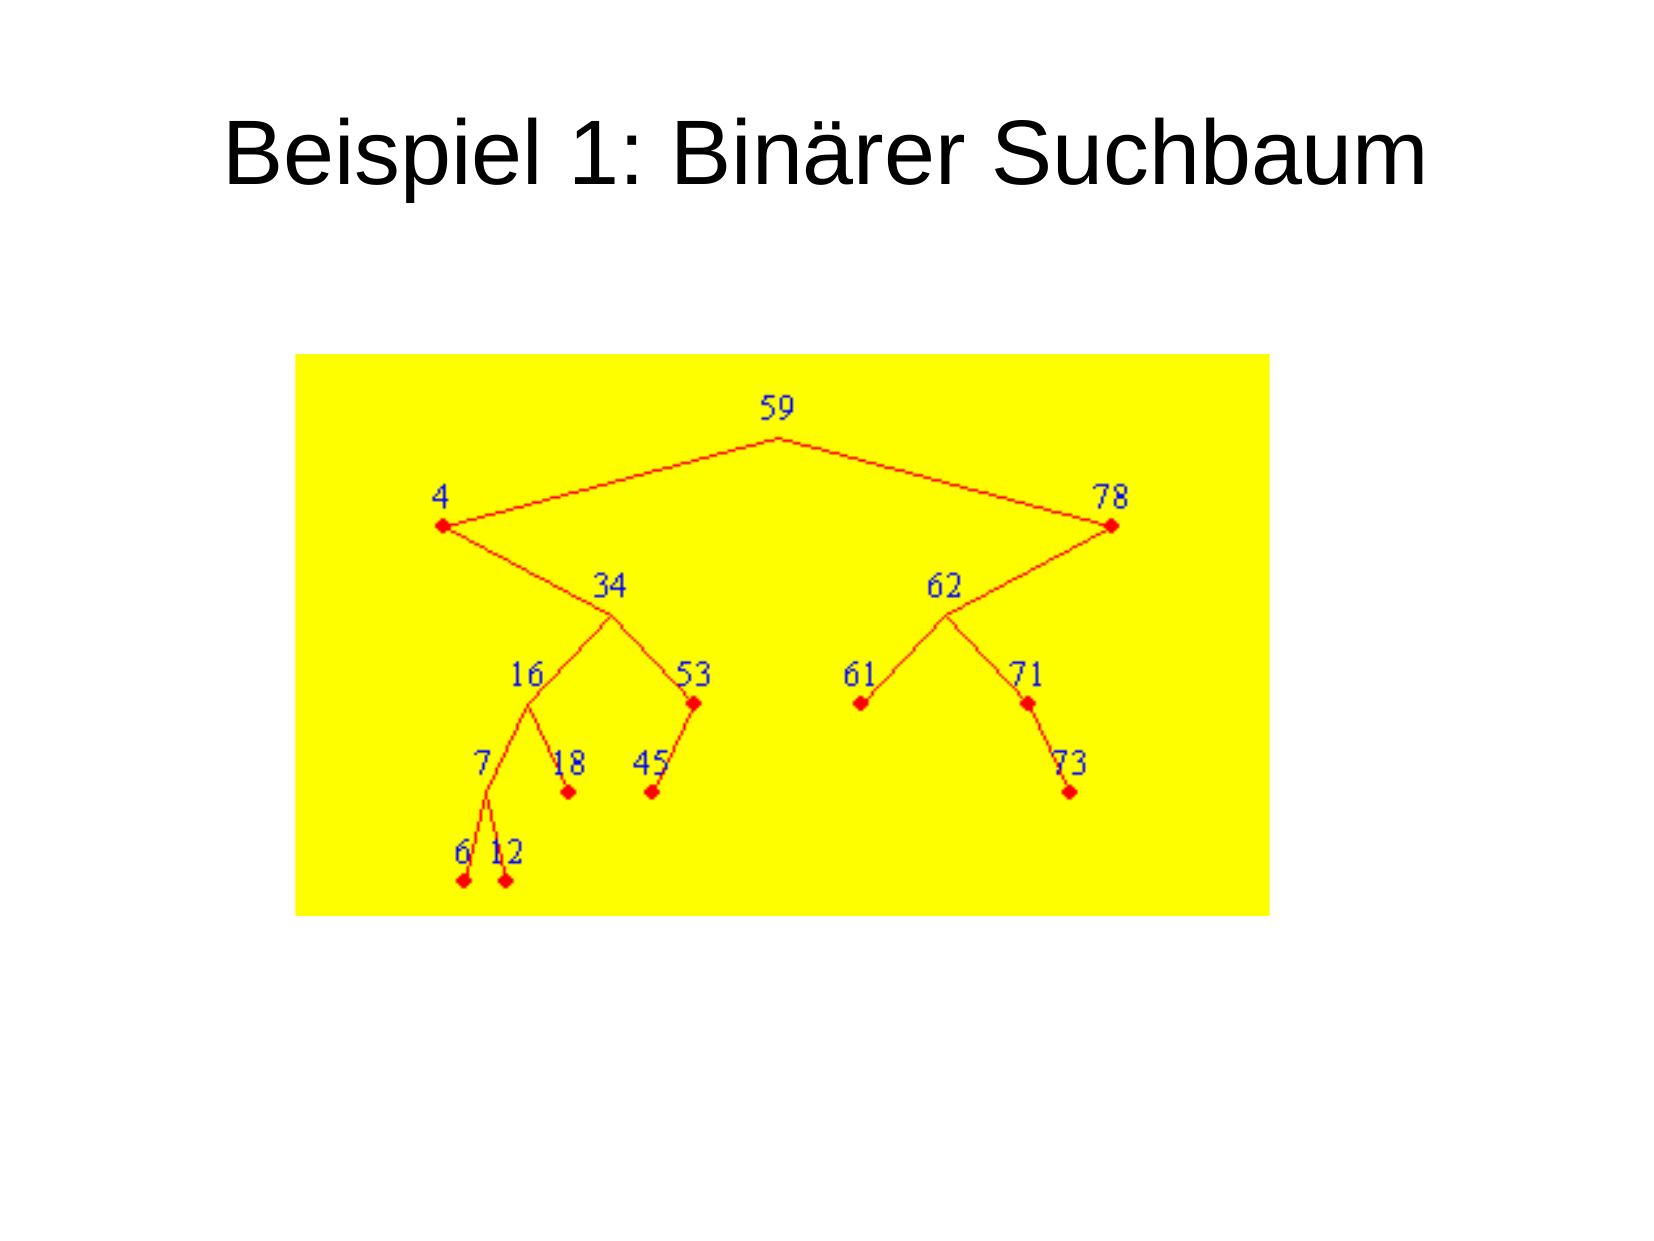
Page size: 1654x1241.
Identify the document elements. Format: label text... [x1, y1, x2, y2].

title Beispiel 1: Binärer Suchbaum [82, 56, 1571, 250]
picture [295, 354, 1270, 916]
